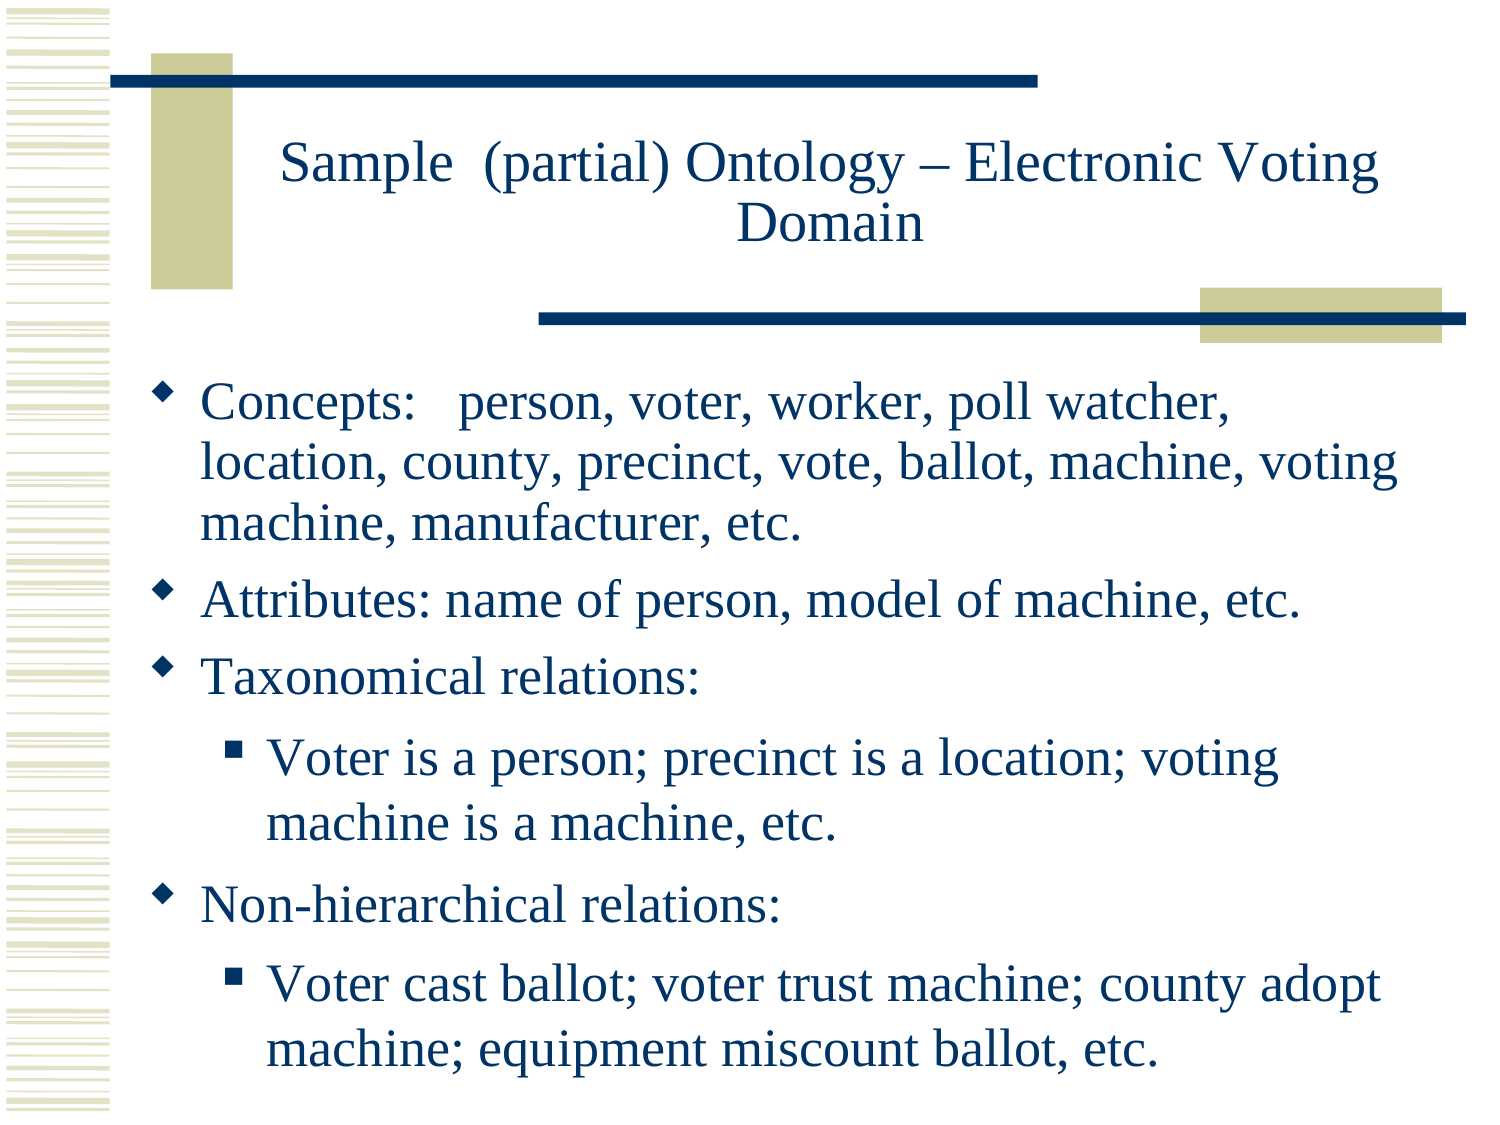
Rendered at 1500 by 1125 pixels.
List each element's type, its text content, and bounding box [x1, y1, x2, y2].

list Concepts: person, voter, worker, poll watcher, location, county, precinct, vote, ballot, machine, voting machine, manufacturer, etc. Attributes: name of person, model of machine, etc. Taxonomical relations: Voter is a person; precinct is a location; voting machine is a machine, etc. Non-hierarchical relations: Voter cast ballot; voter trust machine; county adopt machine; equipment miscount ballot, etc. [132, 363, 1439, 1094]
title Sample (partial) Ontology – Electronic Voting Domain [225, 99, 1436, 288]
